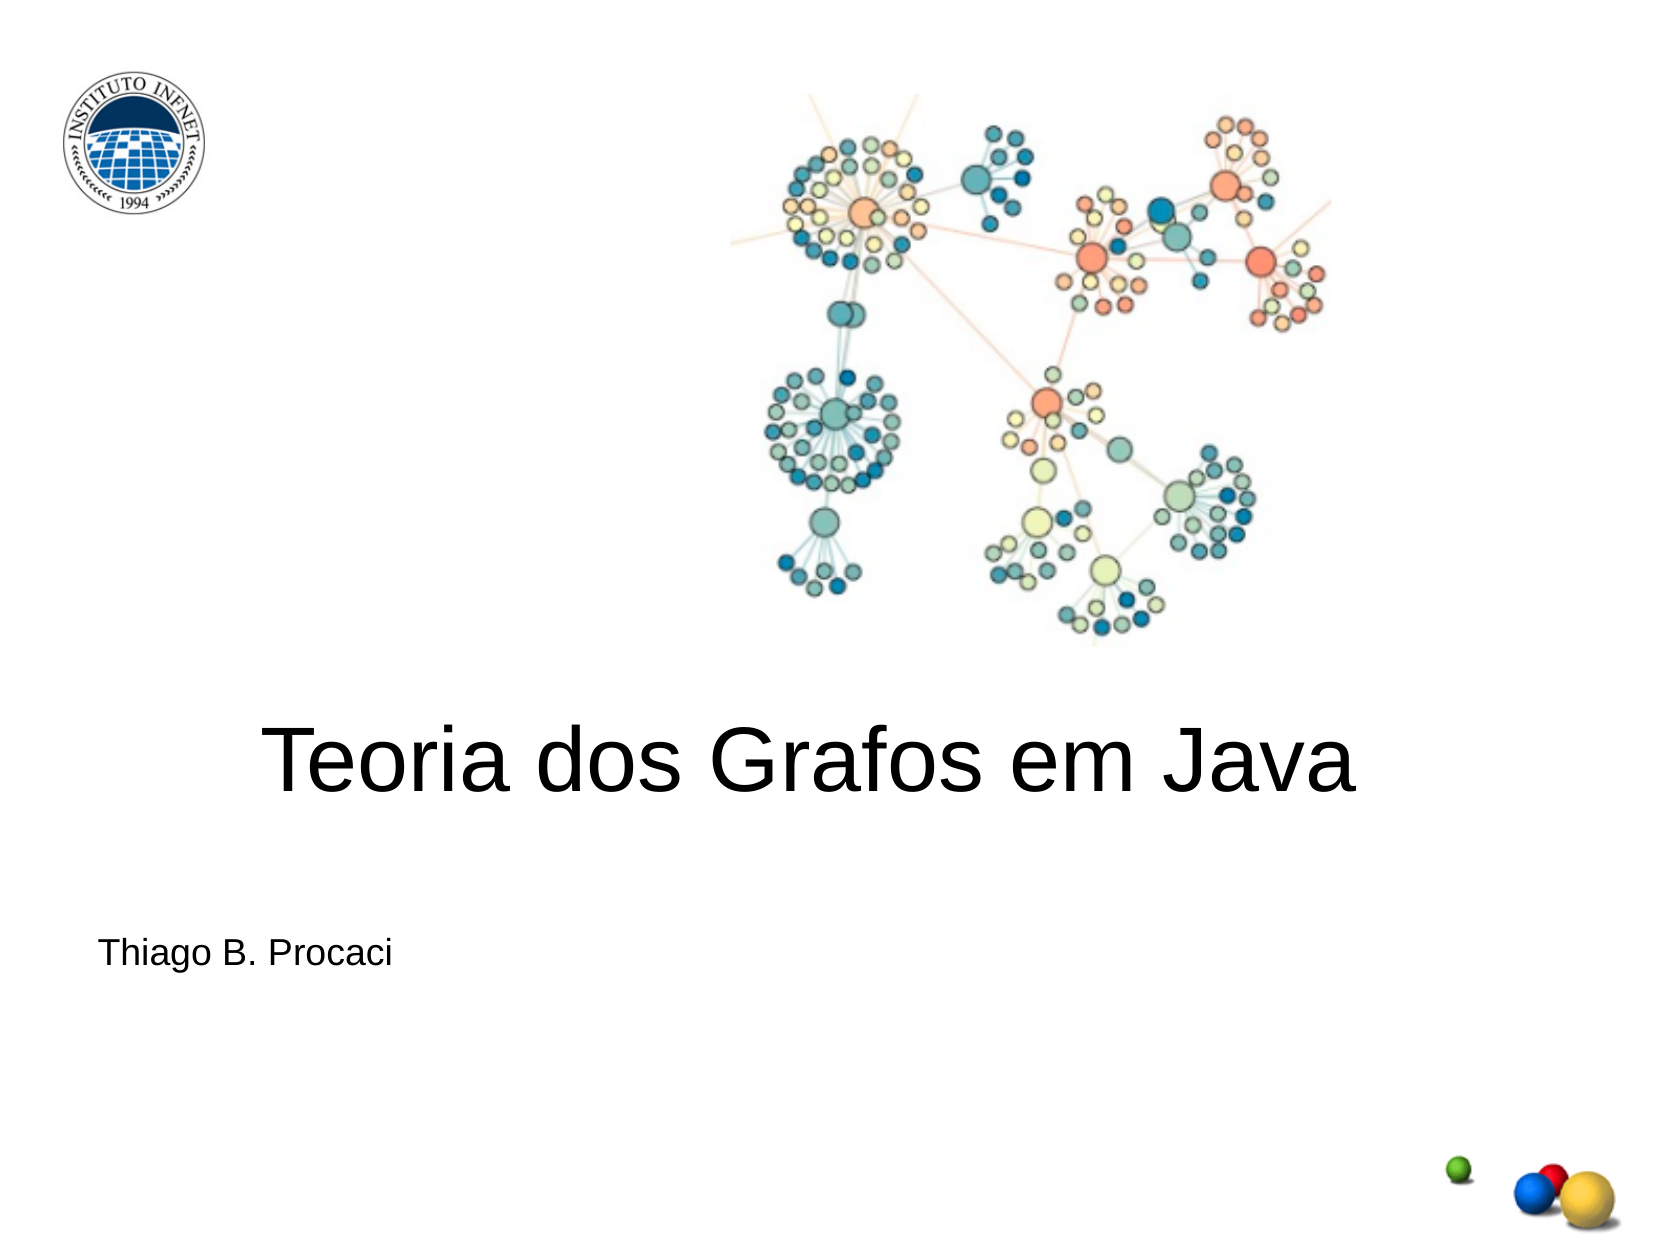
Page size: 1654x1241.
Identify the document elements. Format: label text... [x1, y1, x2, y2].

title Teoria dos Grafos em Java [141, 555, 1477, 966]
picture [18, 58, 249, 227]
text_box Thiago B. Procaci [82, 923, 745, 981]
picture [1423, 1151, 1647, 1235]
picture [708, 82, 1359, 647]
